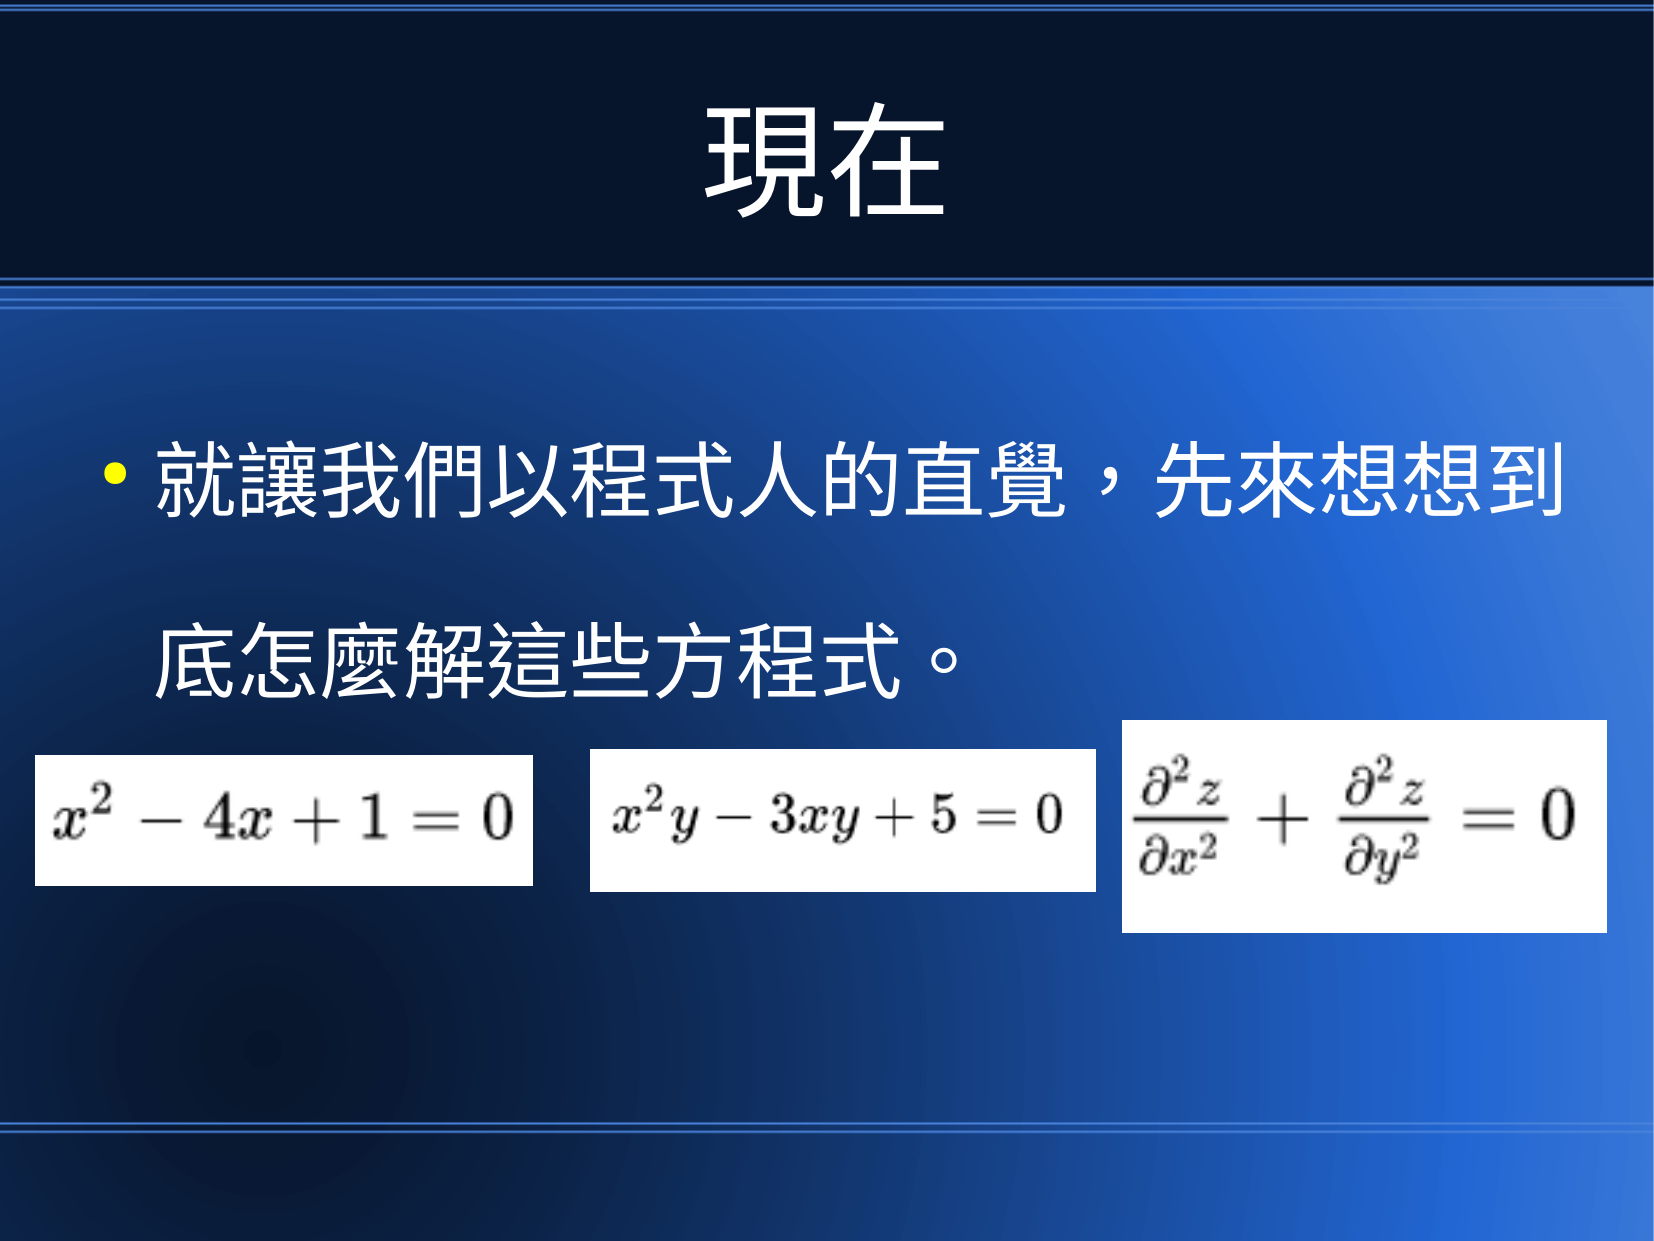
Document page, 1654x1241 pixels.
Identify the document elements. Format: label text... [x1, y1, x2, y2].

picture [590, 749, 1096, 892]
title 現在 [82, 49, 1571, 257]
picture [0, 0, 1654, 1241]
list 就讓我們以程式人的直覺，先來想想到底怎麼解這些方程式。 [82, 355, 1571, 1241]
